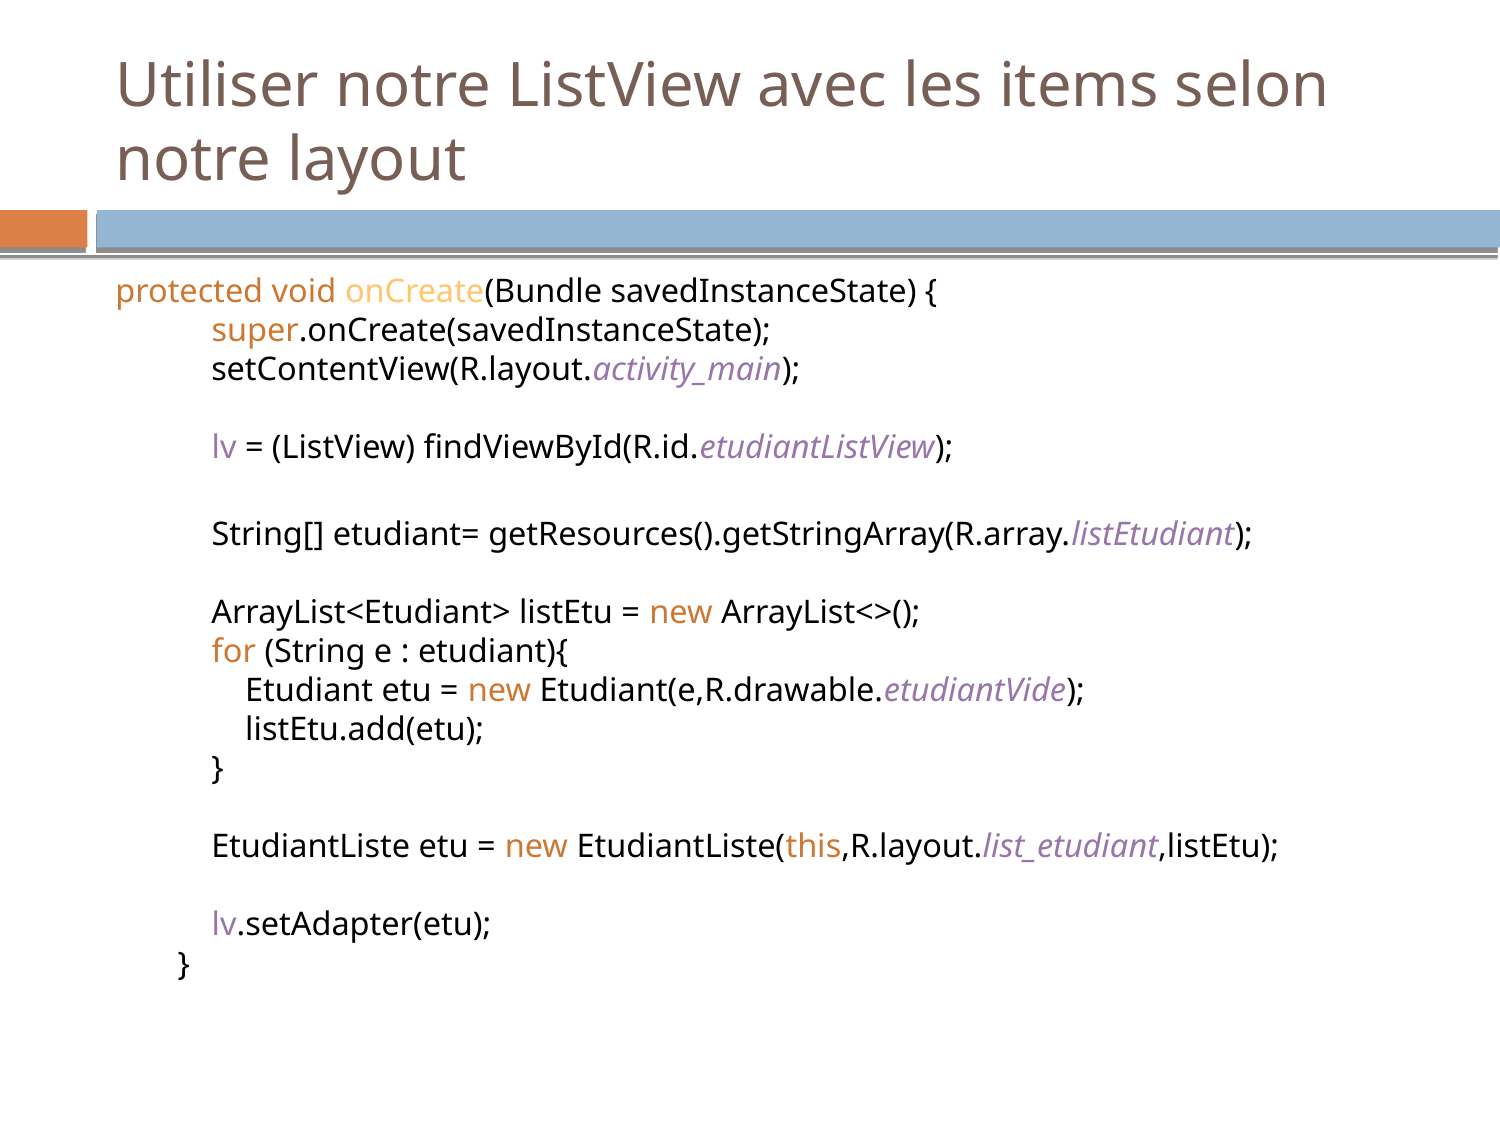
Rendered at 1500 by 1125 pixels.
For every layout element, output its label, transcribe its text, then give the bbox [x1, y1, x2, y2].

title Utiliser notre ListView avec les items selon notre layout [100, 37, 1438, 200]
list protected void onCreate(Bundle savedInstanceState) { super.onCreate(savedInstanceState); setContentView(R.layout.activity_main); lv = (ListView) findViewById(R.id.etudiantListView); String[] etudiant= getResources().getStringArray(R.array.listEtudiant); ArrayList<Etudiant> listEtu = new ArrayList<>(); for (String e : etudiant){ Etudiant etu = new Etudiant(e,R.drawable.etudiantVide); listEtu.add(etu); } EtudiantListe etu = new EtudiantListe(this,R.layout.list_etudiant,listEtu); lv.setAdapter(etu); } [100, 262, 1438, 1000]
